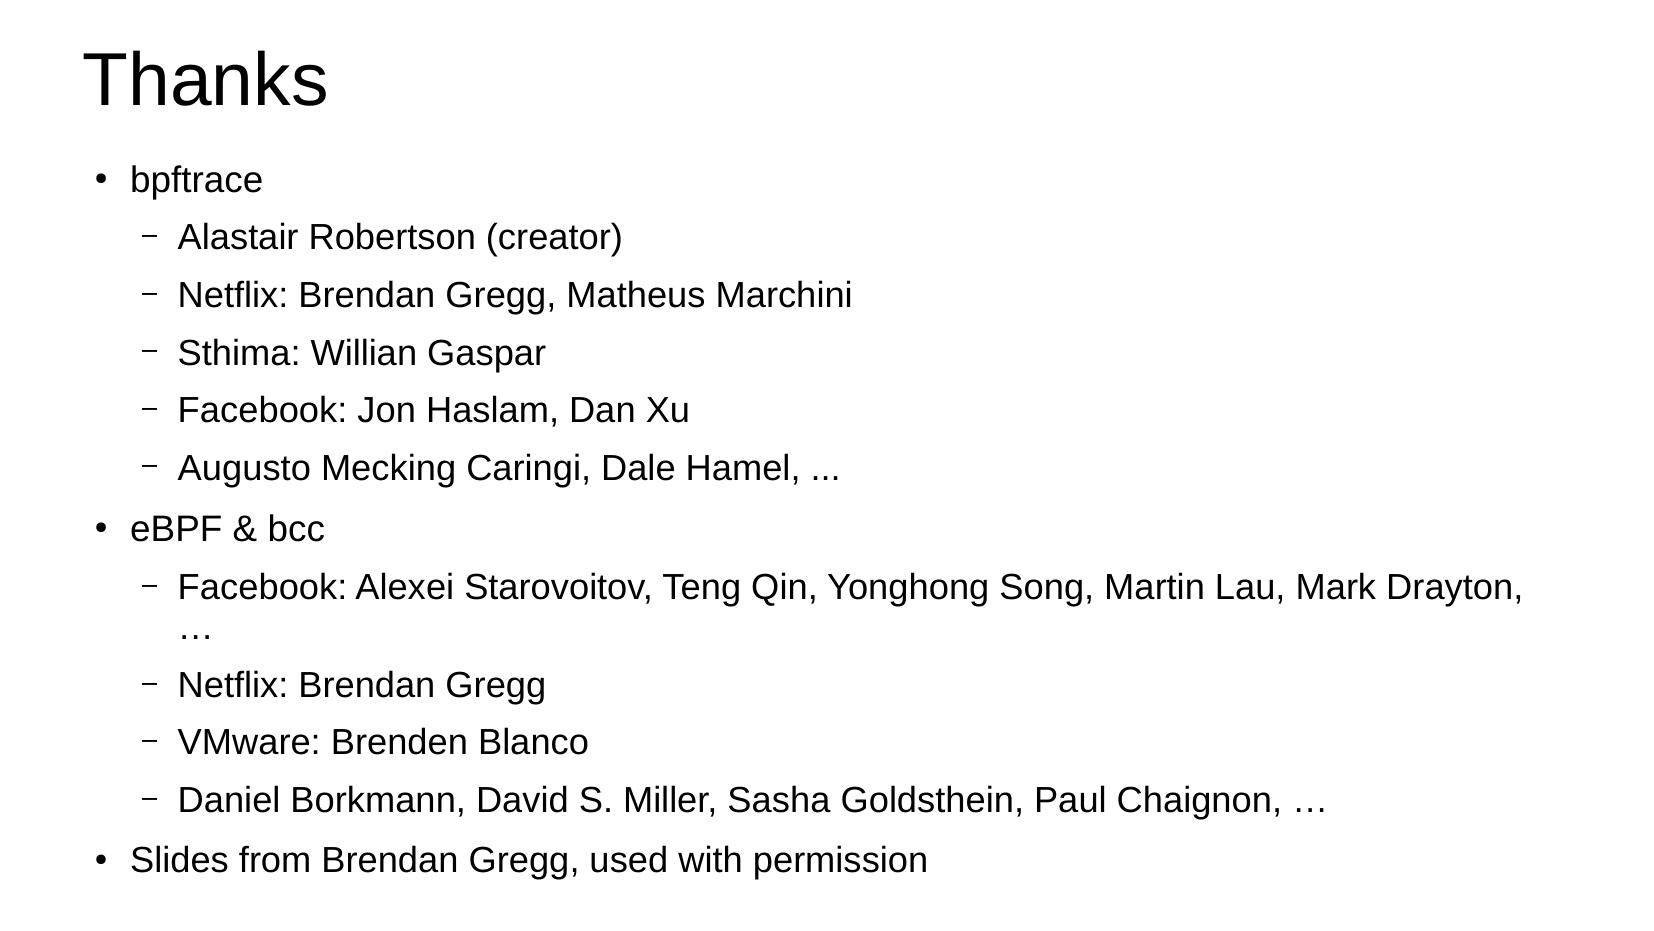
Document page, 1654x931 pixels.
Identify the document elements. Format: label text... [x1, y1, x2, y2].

list bpftrace Alastair Robertson (creator) Netflix: Brendan Gregg, Matheus Marchini Sthima: Willian Gaspar Facebook: Jon Haslam, Dan Xu Augusto Mecking Caringi, Dale Hamel, ... eBPF & bcc Facebook: Alexei Starovoitov, Teng Qin, Yonghong Song, Martin Lau, Mark Drayton, … Netflix: Brendan Gregg VMware: Brenden Blanco Daniel Borkmann, David S. Miller, Sasha Goldsthein, Paul Chaignon, … Slides from Brendan Gregg, used with permission [82, 158, 1571, 883]
title Thanks [82, 20, 1571, 139]
